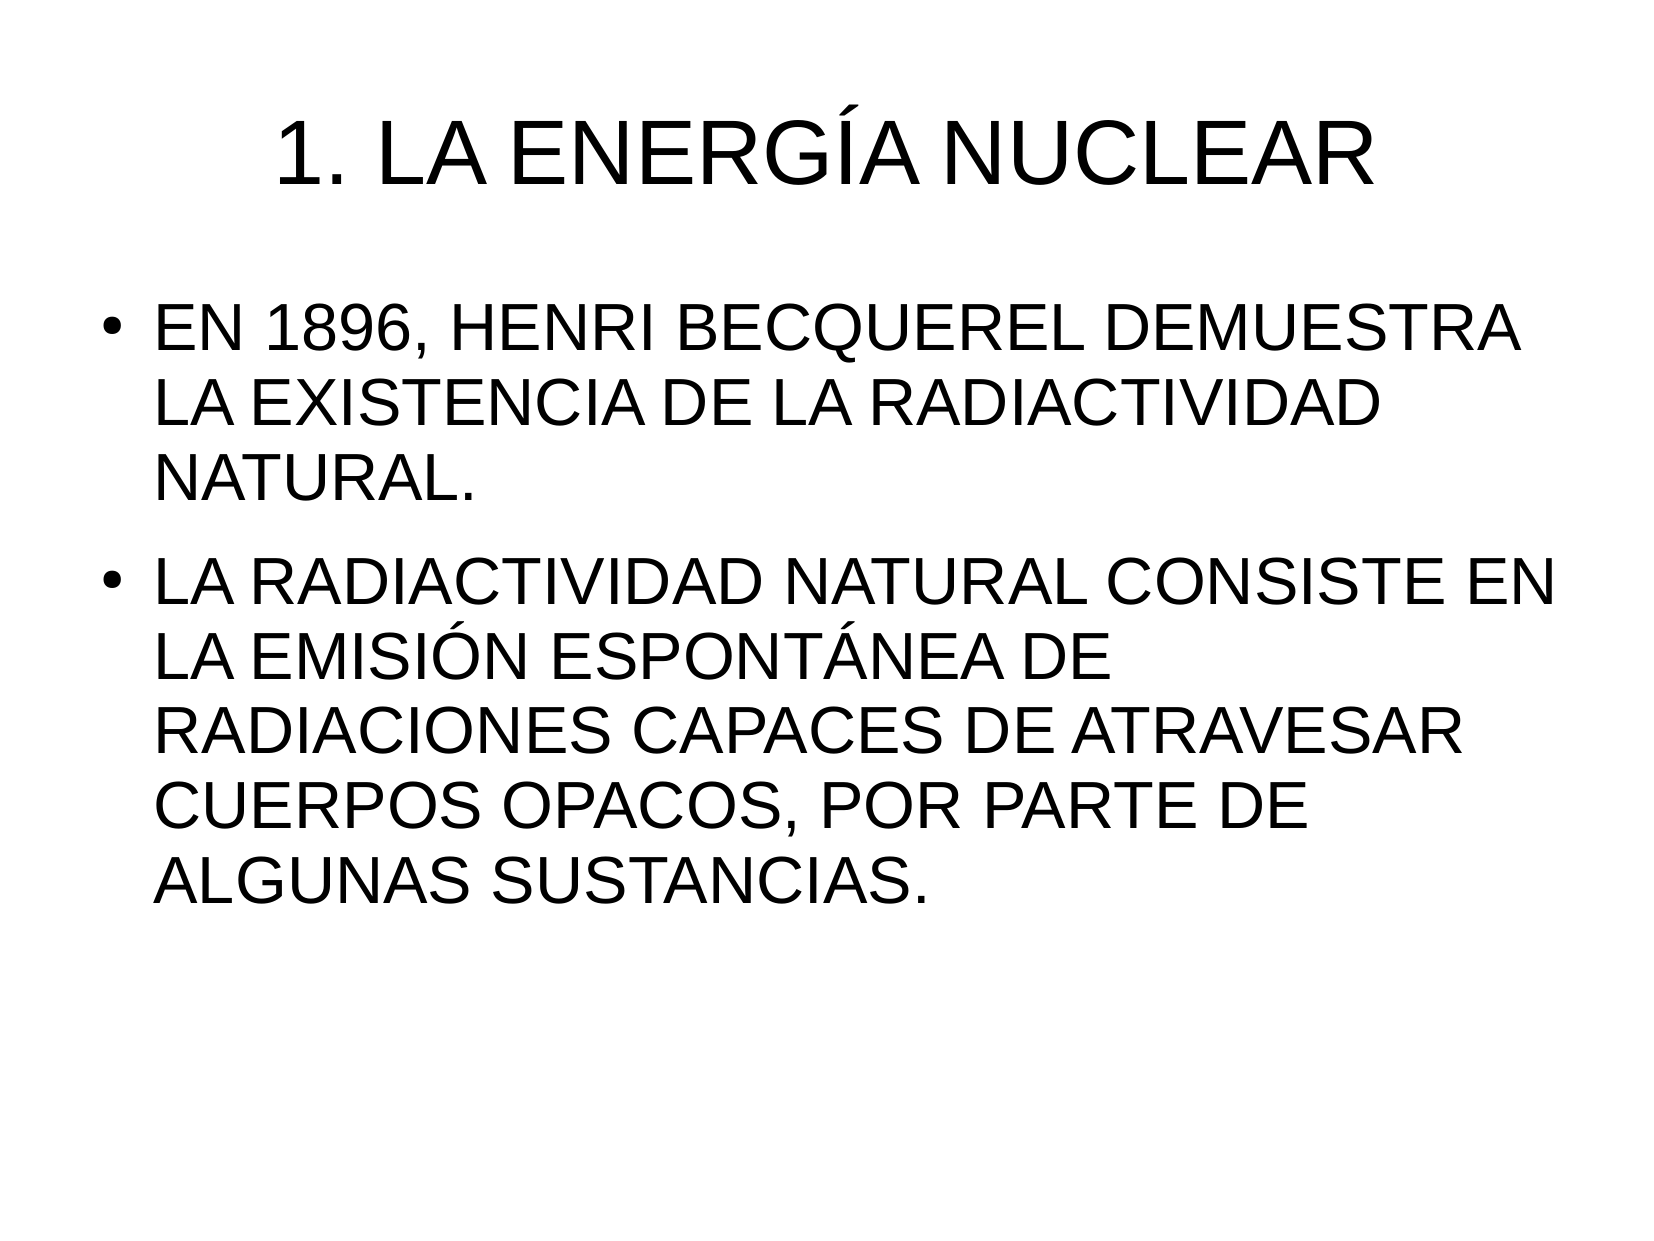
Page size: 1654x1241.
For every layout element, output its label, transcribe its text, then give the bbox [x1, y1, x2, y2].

list EN 1896, HENRI BECQUEREL DEMUESTRA LA EXISTENCIA DE LA RADIACTIVIDAD NATURAL. LA RADIACTIVIDAD NATURAL CONSISTE EN LA EMISIÓN ESPONTÁNEA DE RADIACIONES CAPACES DE ATRAVESAR CUERPOS OPACOS, POR PARTE DE ALGUNAS SUSTANCIAS. [82, 290, 1571, 1109]
title 1. LA ENERGÍA NUCLEAR [82, 56, 1571, 250]
